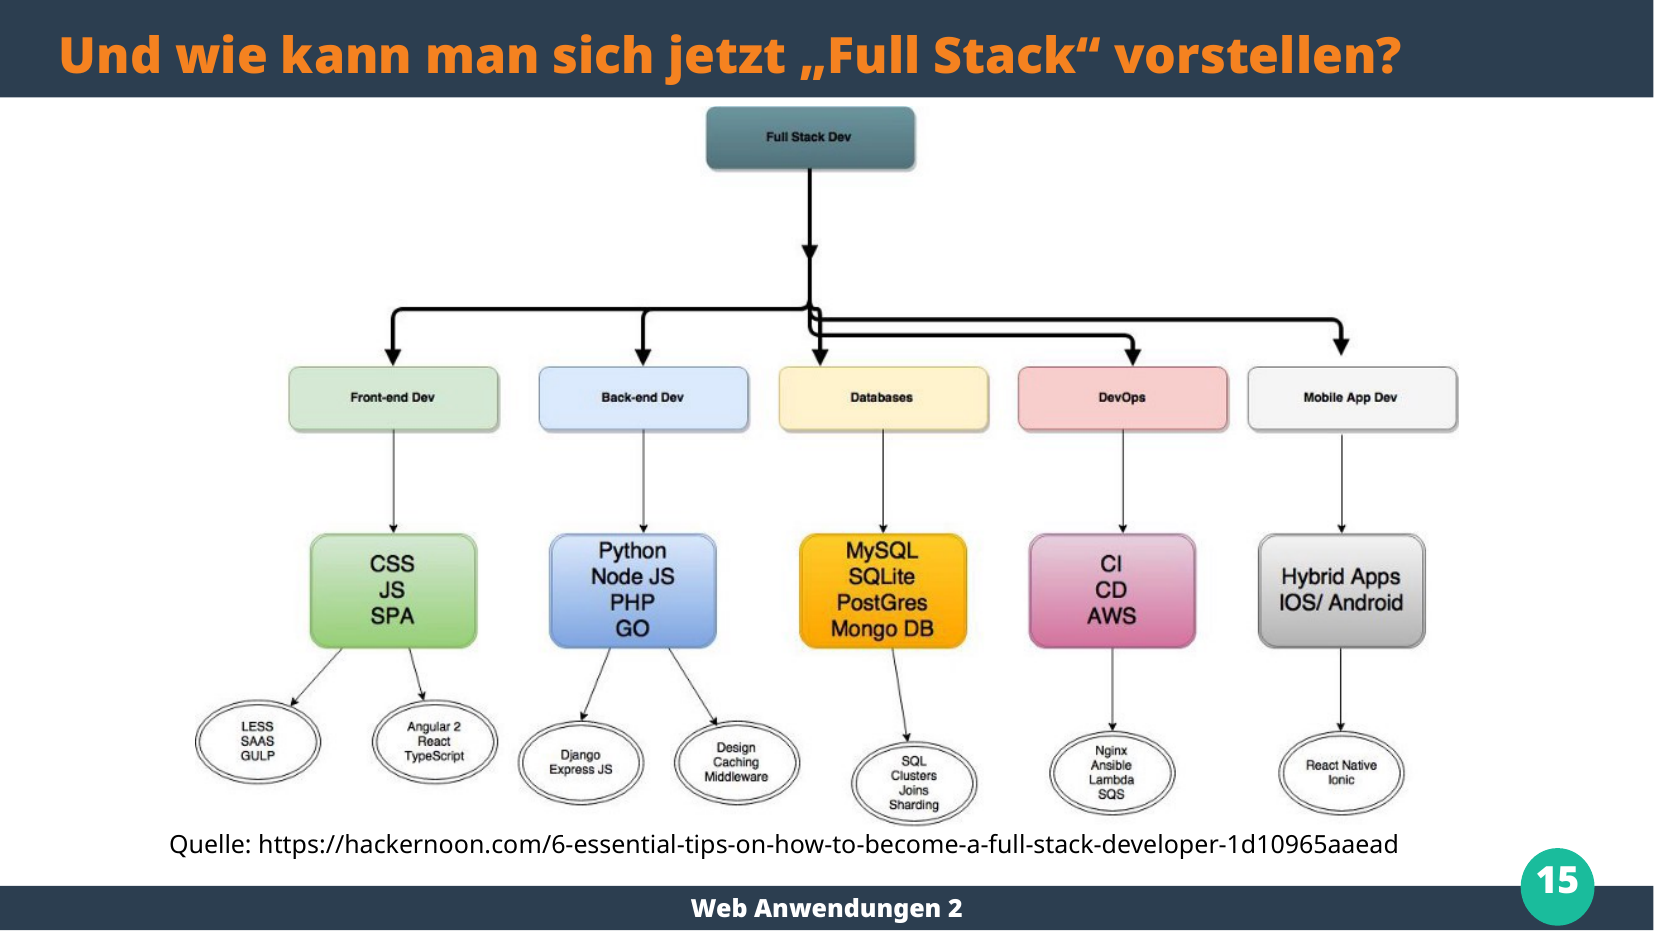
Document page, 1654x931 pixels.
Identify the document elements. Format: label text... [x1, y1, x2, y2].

text_box Quelle: https://hackernoon.com/6-essential-tips-on-how-to-become-a-full-stack-developer-1d10965aaead [154, 819, 1500, 864]
picture [195, 106, 1459, 819]
title Und wie kann man sich jetzt „Full Stack“ vorstellen? [59, 8, 1595, 89]
